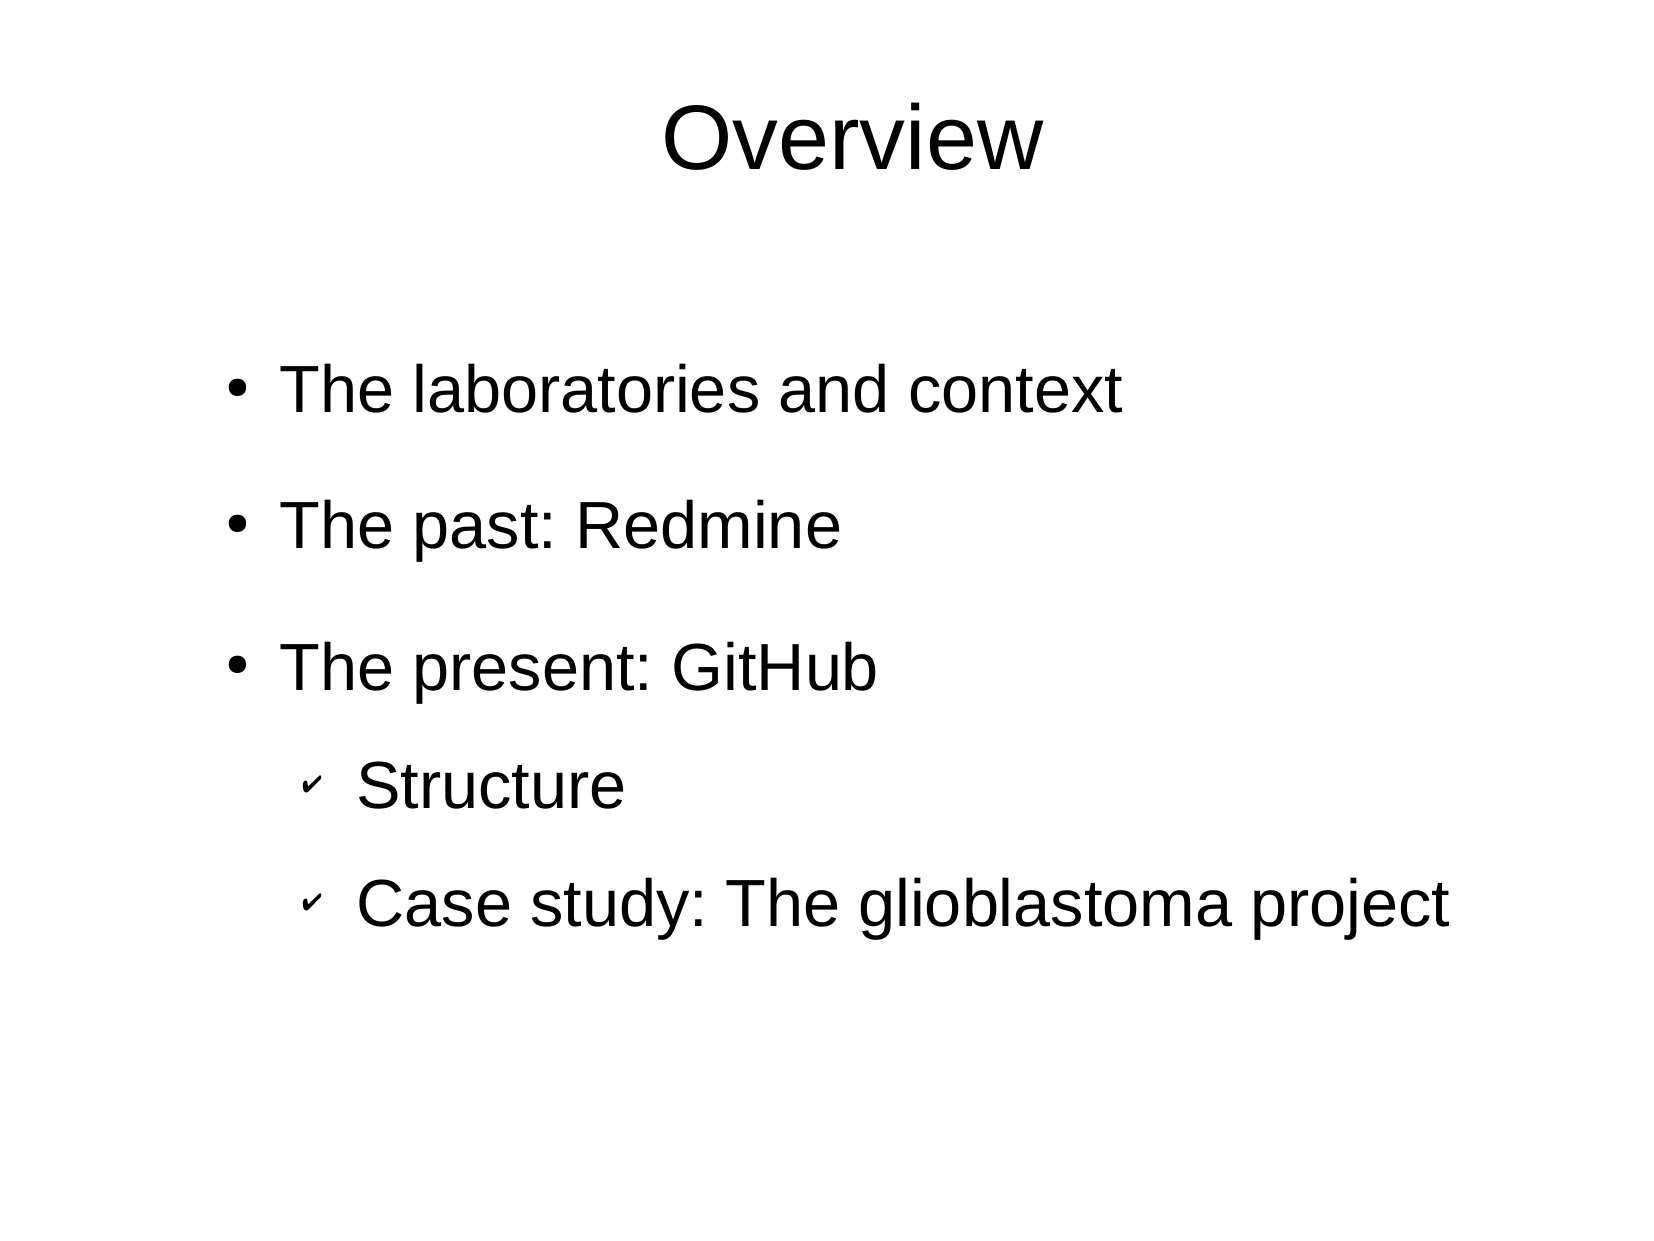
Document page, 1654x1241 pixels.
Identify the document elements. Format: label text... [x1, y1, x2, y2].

text_box Structure [287, 740, 671, 845]
text_box The present: GitHub [210, 622, 946, 727]
text_box The laboratories and context [210, 344, 1216, 455]
text_box Case study: The glioblastoma project [287, 858, 1496, 966]
text_box The past: Redmine [210, 480, 946, 585]
text_box Overview [593, 79, 1112, 220]
